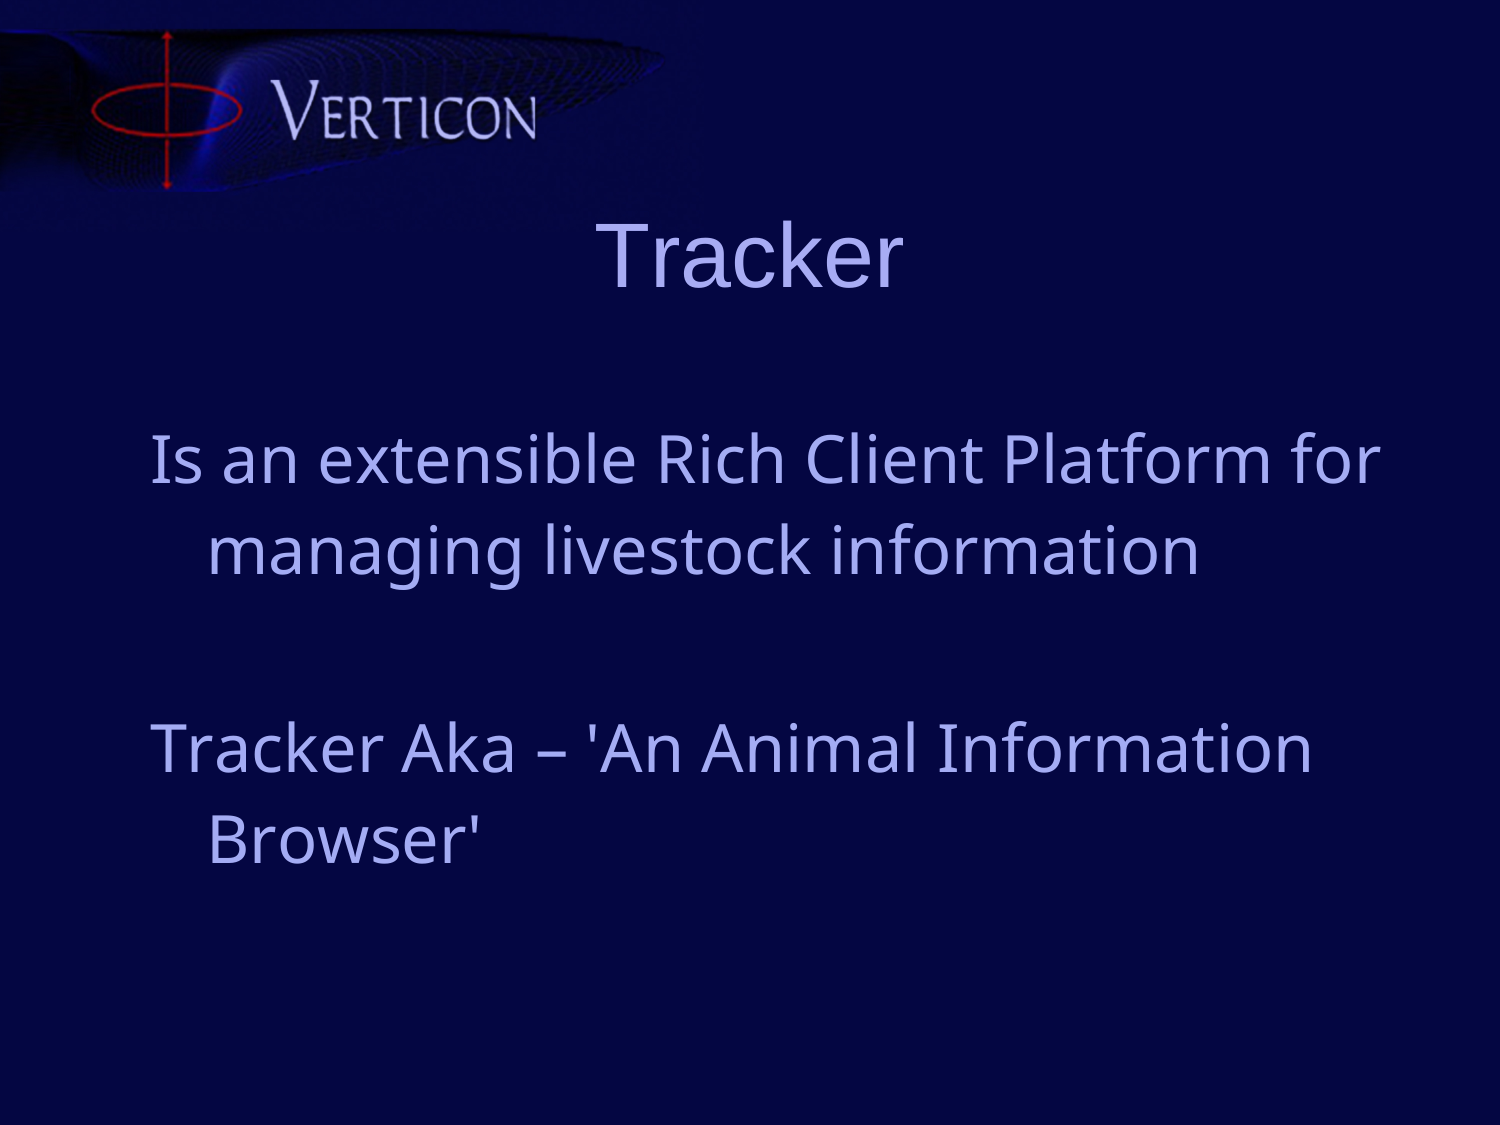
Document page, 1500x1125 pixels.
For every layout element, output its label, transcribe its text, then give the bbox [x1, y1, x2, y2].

title Tracker [0, 204, 1500, 410]
picture [0, 0, 704, 204]
list Is an extensible Rich Client Platform for managing livestock information Tracker Aka – 'An Animal Information Browser' [150, 412, 1385, 1006]
